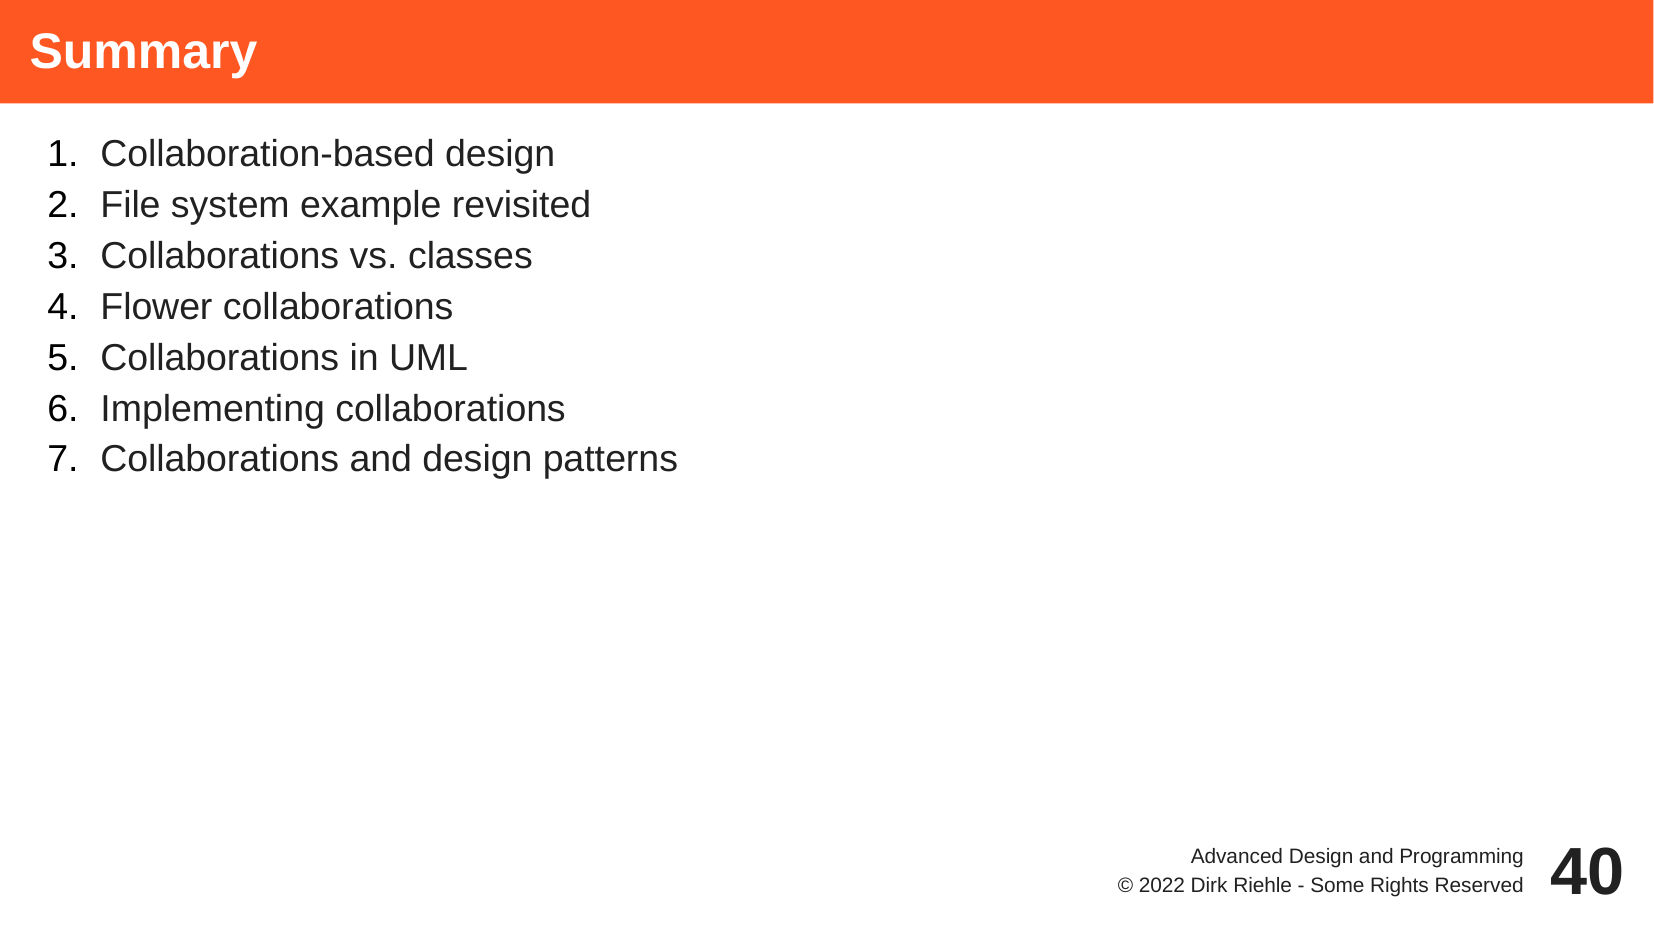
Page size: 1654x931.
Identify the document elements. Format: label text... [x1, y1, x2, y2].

list Collaboration-based design File system example revisited Collaborations vs. classes Flower collaborations Collaborations in UML Implementing collaborations Collaborations and design patterns [29, 132, 1625, 813]
title Summary [0, 0, 1654, 104]
